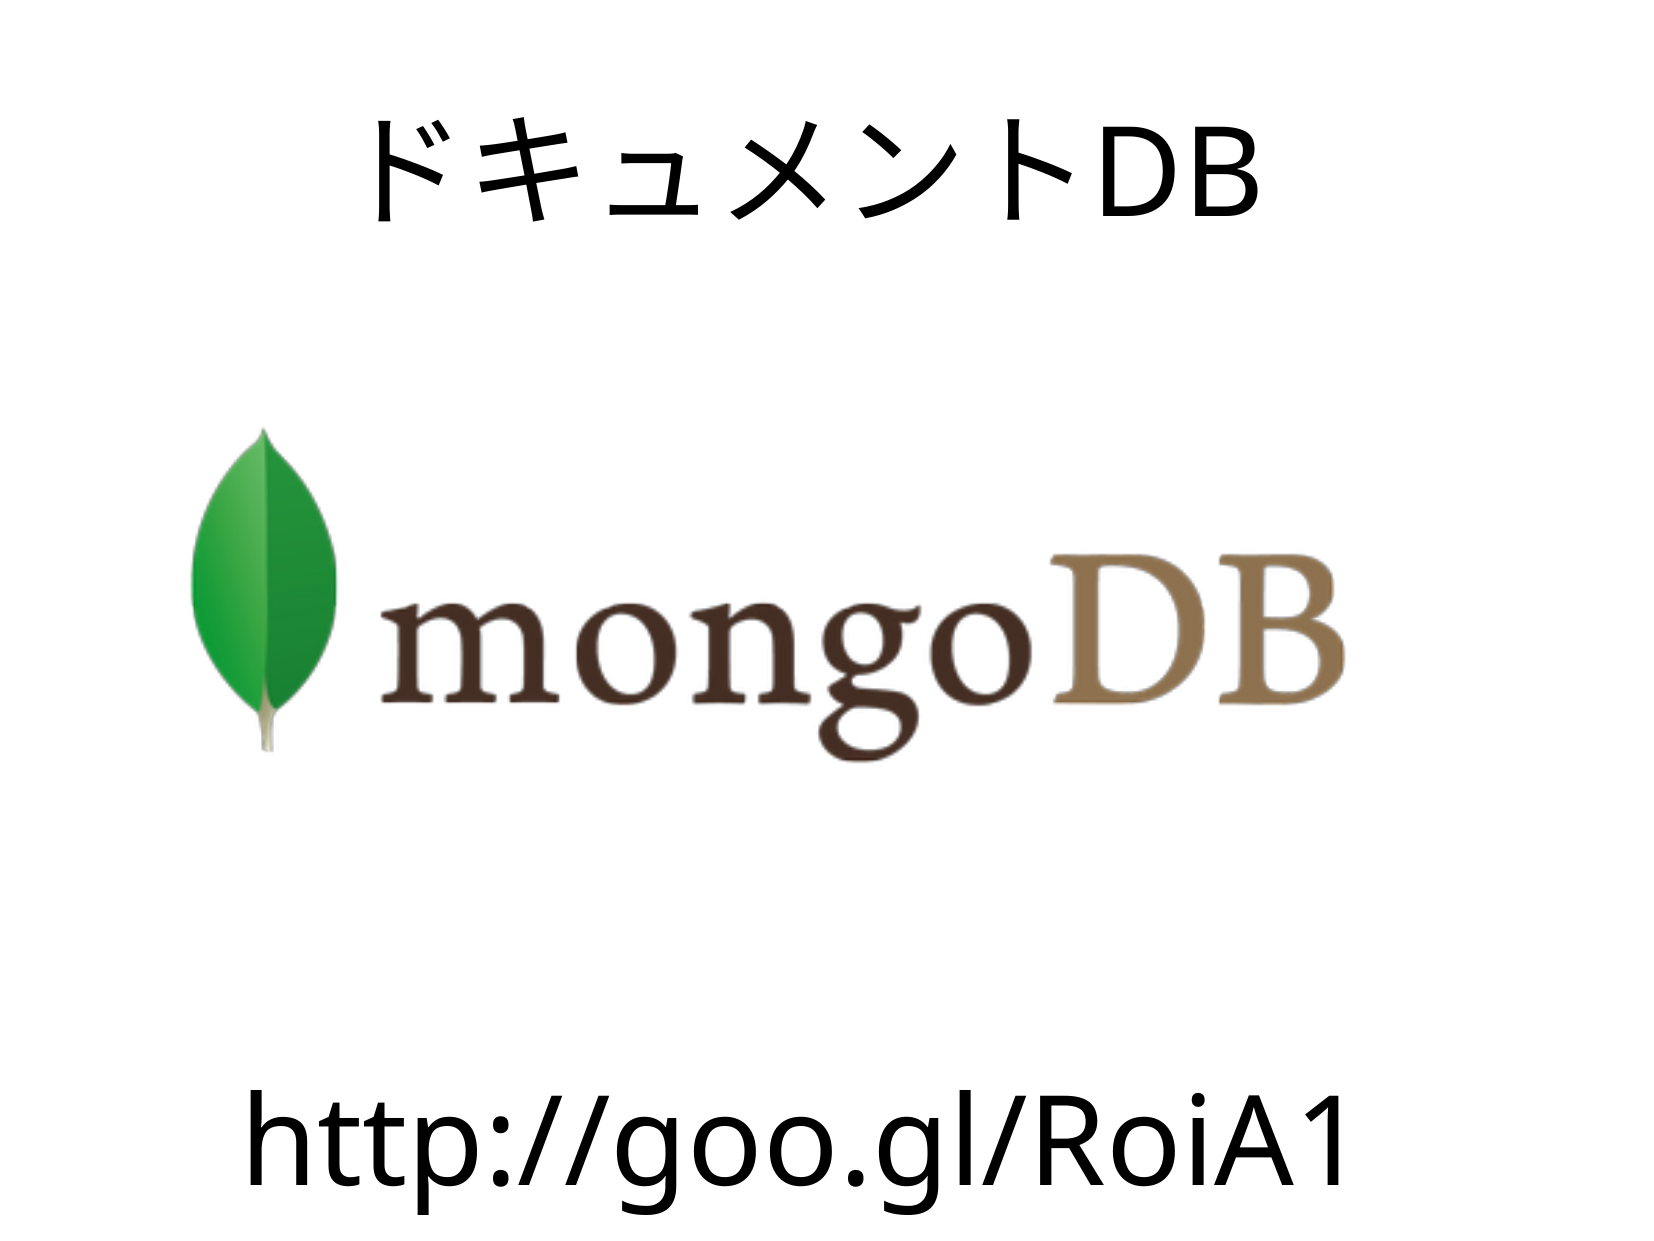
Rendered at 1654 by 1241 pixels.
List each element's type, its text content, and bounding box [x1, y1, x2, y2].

title http://goo.gl/RoiA1 [59, 1033, 1548, 1241]
picture [147, 389, 1388, 804]
title ドキュメントDB [59, 59, 1548, 267]
